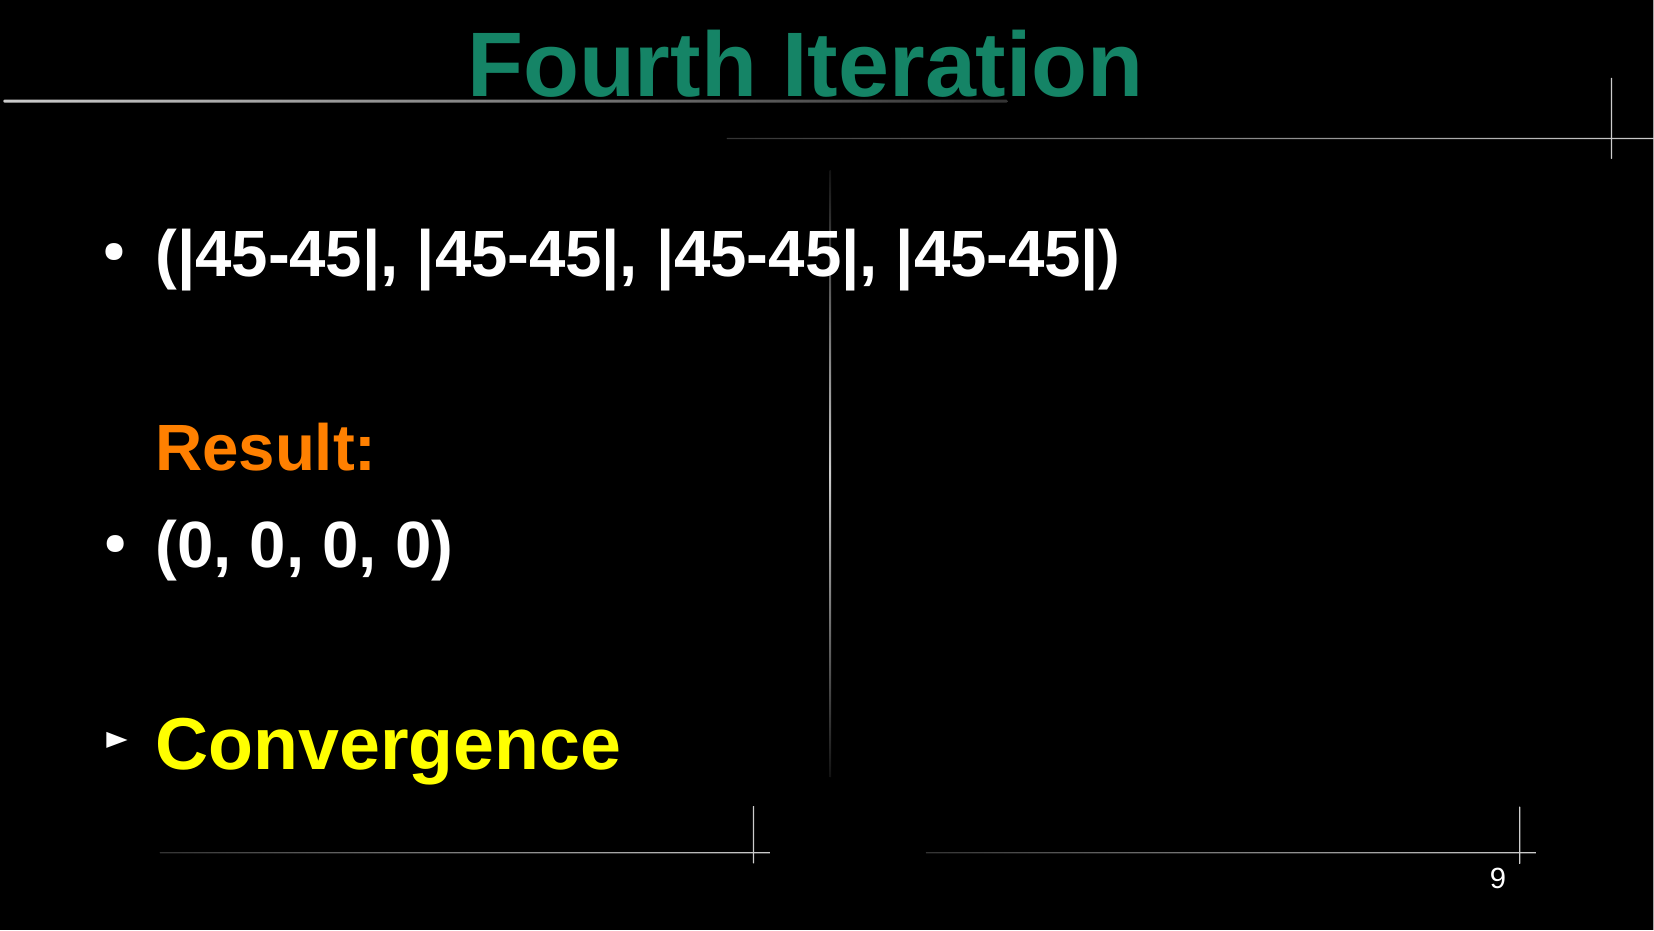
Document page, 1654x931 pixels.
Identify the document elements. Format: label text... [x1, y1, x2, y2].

list (|45-45|, |45-45|, |45-45|, |45-45|) Result: (0, 0, 0, 0) Convergence [86, 217, 1576, 788]
title Fourth Iteration [23, 11, 1589, 119]
